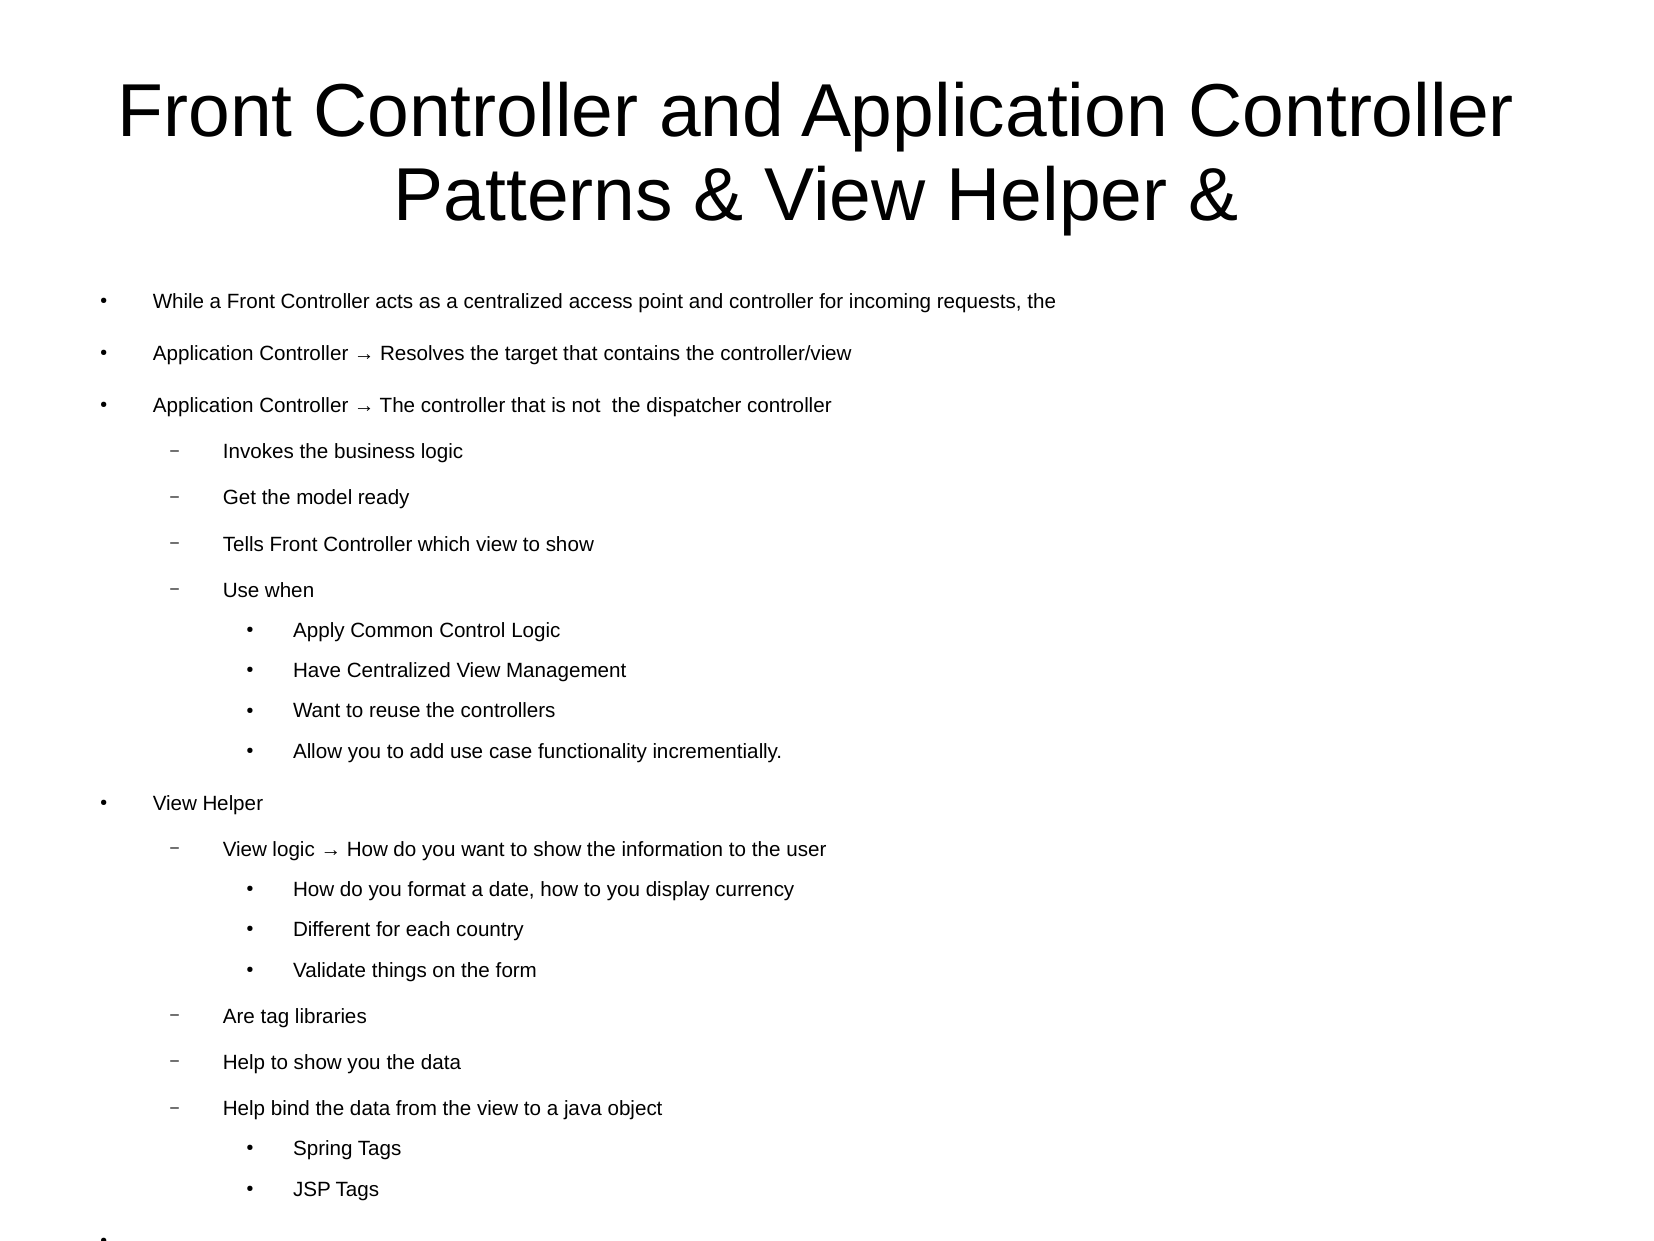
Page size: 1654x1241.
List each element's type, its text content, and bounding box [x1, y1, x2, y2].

title Front Controller and Application Controller Patterns & View Helper & [82, 49, 1571, 257]
list While a Front Controller acts as a centralized access point and controller for incoming requests, the Application Controller → Resolves the target that contains the controller/view Application Controller → The controller that is not the dispatcher controller Invokes the business logic Get the model ready Tells Front Controller which view to show Use when Apply Common Control Logic Have Centralized View Management Want to reuse the controllers Allow you to add use case functionality incrementially. View Helper View logic → How do you want to show the information to the user How do you format a date, how to you display currency Different for each country Validate things on the form Are tag libraries Help to show you the data Help bind the data from the view to a java object Spring Tags JSP Tags [82, 290, 1571, 1216]
